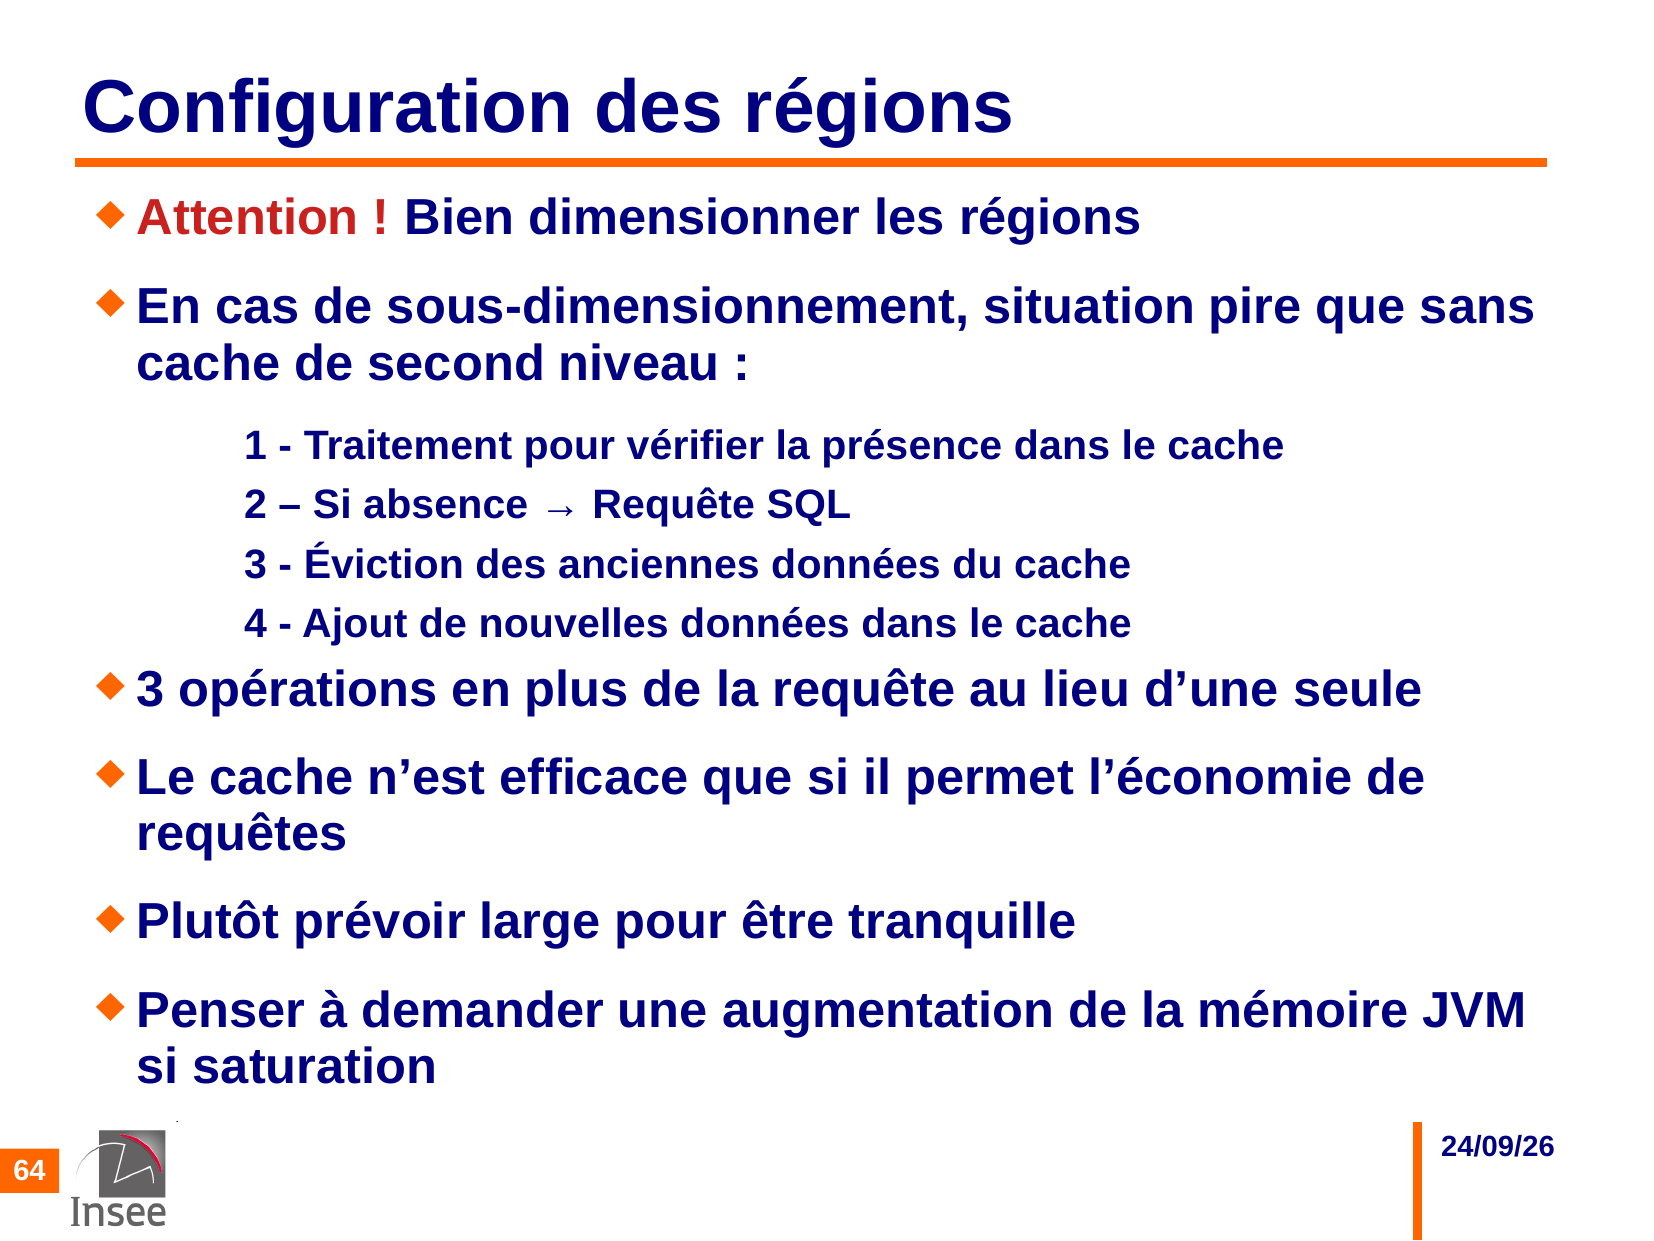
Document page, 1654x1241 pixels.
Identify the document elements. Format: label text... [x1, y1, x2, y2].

list Attention ! Bien dimensionner les régions En cas de sous-dimensionnement, situation pire que sans cache de second niveau : 1 - Traitement pour vérifier la présence dans le cache 2 – Si absence → Requête SQL 3 - Éviction des anciennes données du cache 4 - Ajout de nouvelles données dans le cache 3 opérations en plus de la requête au lieu d’une seule Le cache n’est efficace que si il permet l’économie de requêtes Plutôt prévoir large pour être tranquille Penser à demander une augmentation de la mémoire JVM si saturation [82, 188, 1571, 1099]
picture [62, 1121, 178, 1241]
title Configuration des régions [82, 49, 1619, 163]
